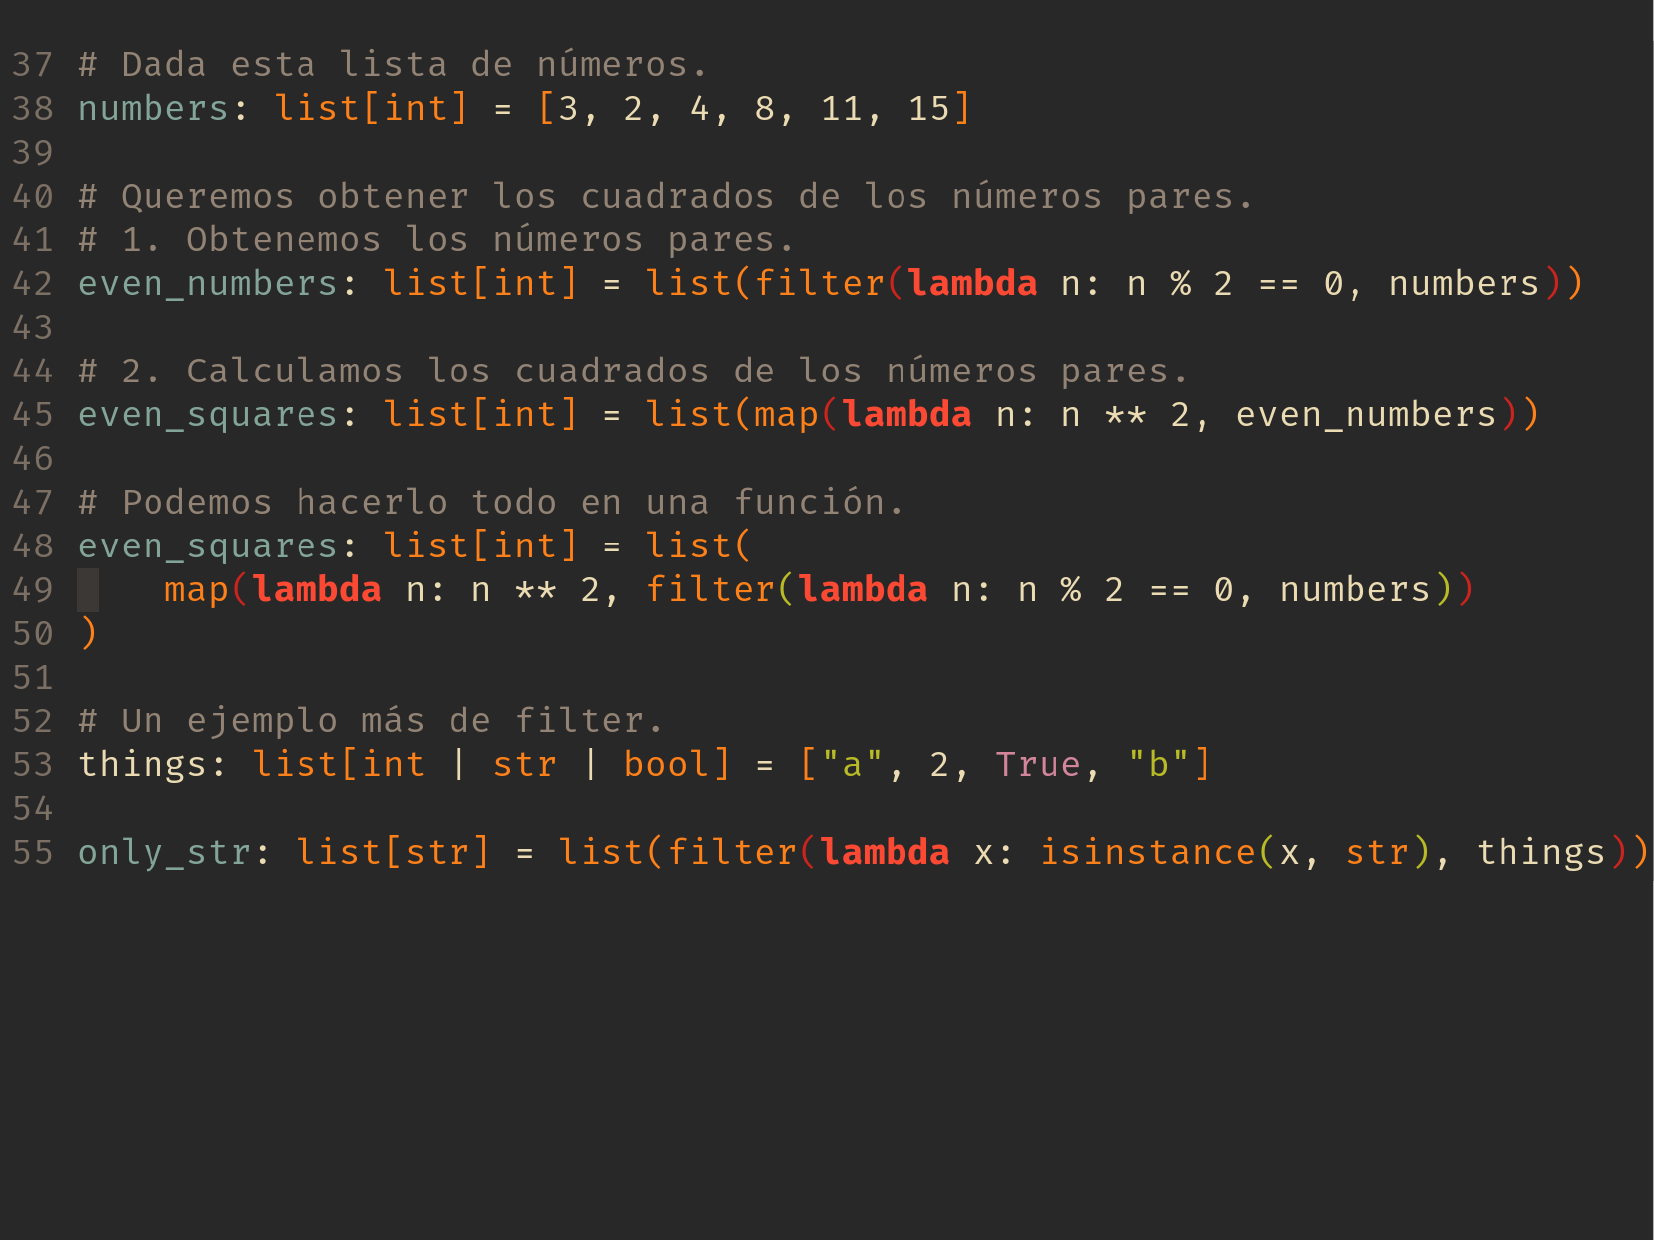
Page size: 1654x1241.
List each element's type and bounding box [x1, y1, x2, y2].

picture [0, 41, 1654, 881]
